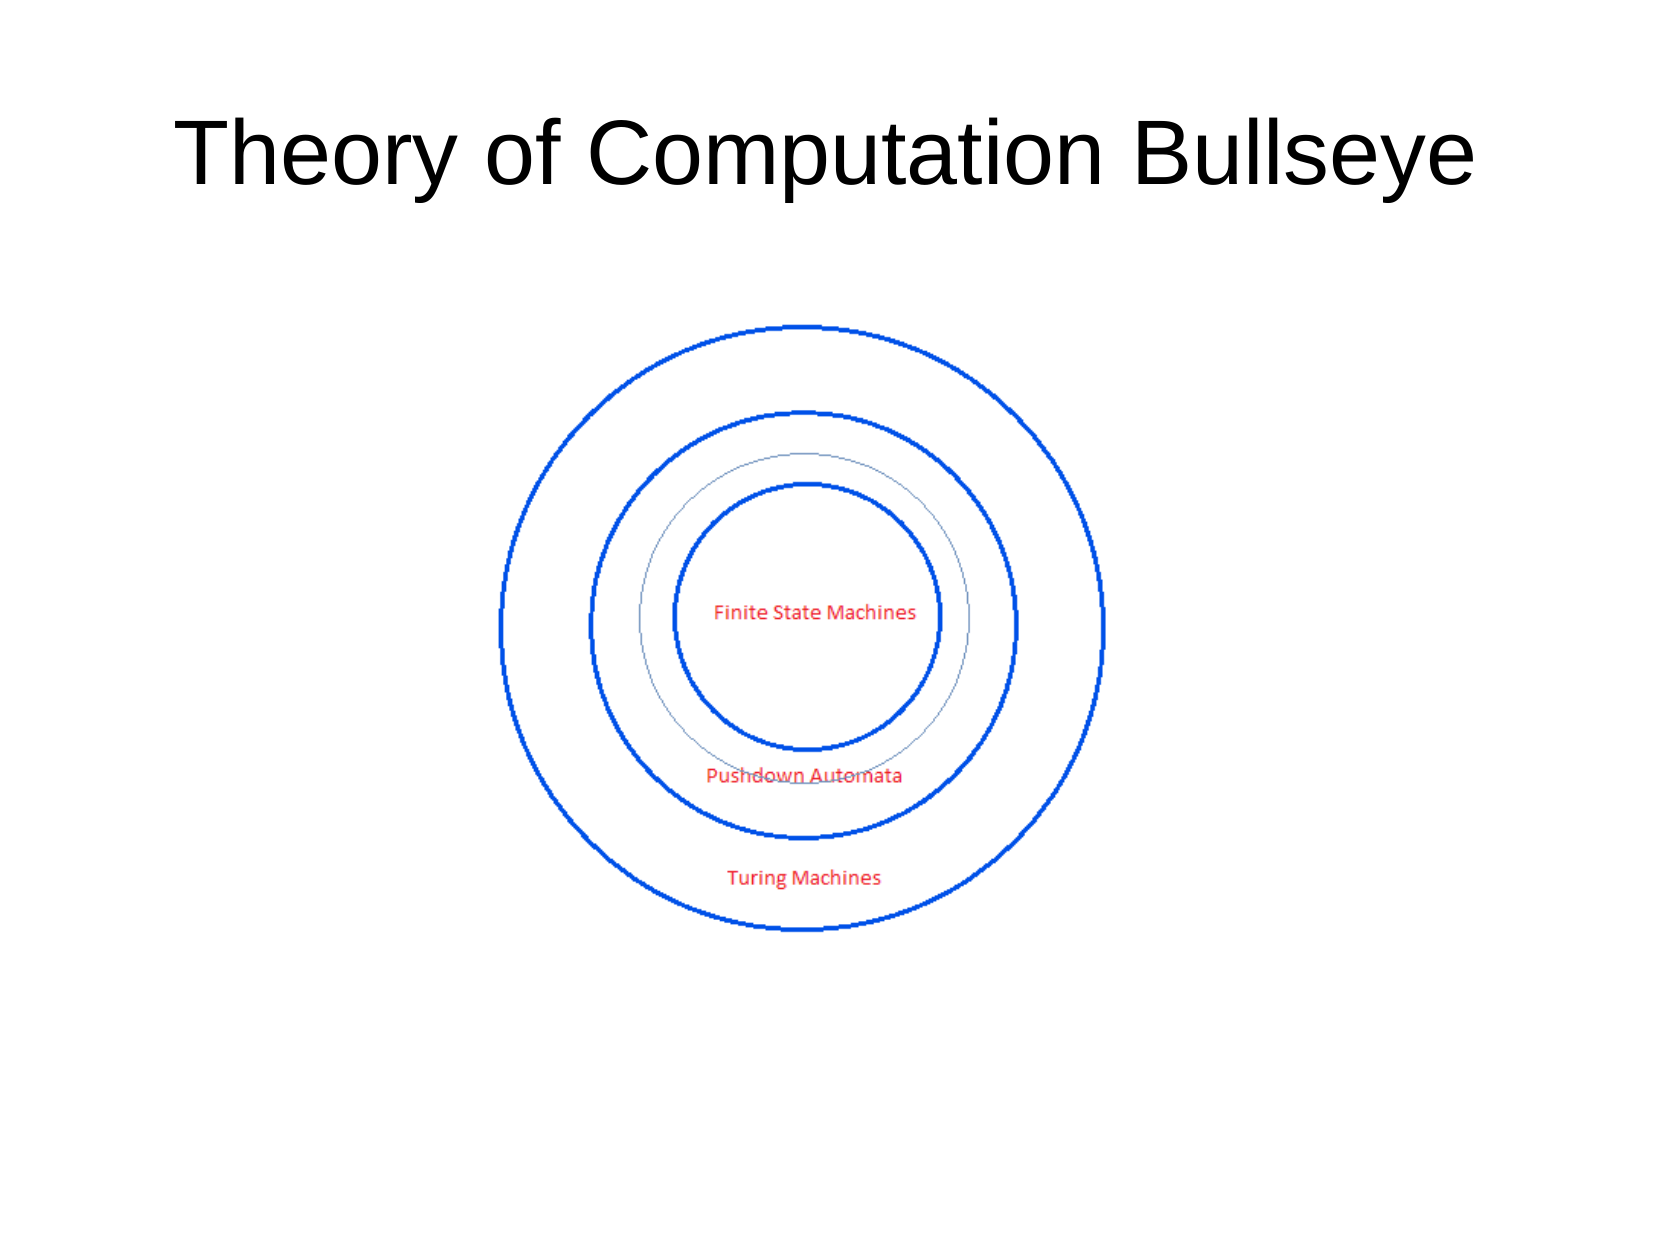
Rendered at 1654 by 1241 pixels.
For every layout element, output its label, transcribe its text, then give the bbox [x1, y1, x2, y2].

picture [412, 290, 1208, 1010]
title Theory of Computation Bullseye [82, 49, 1571, 257]
